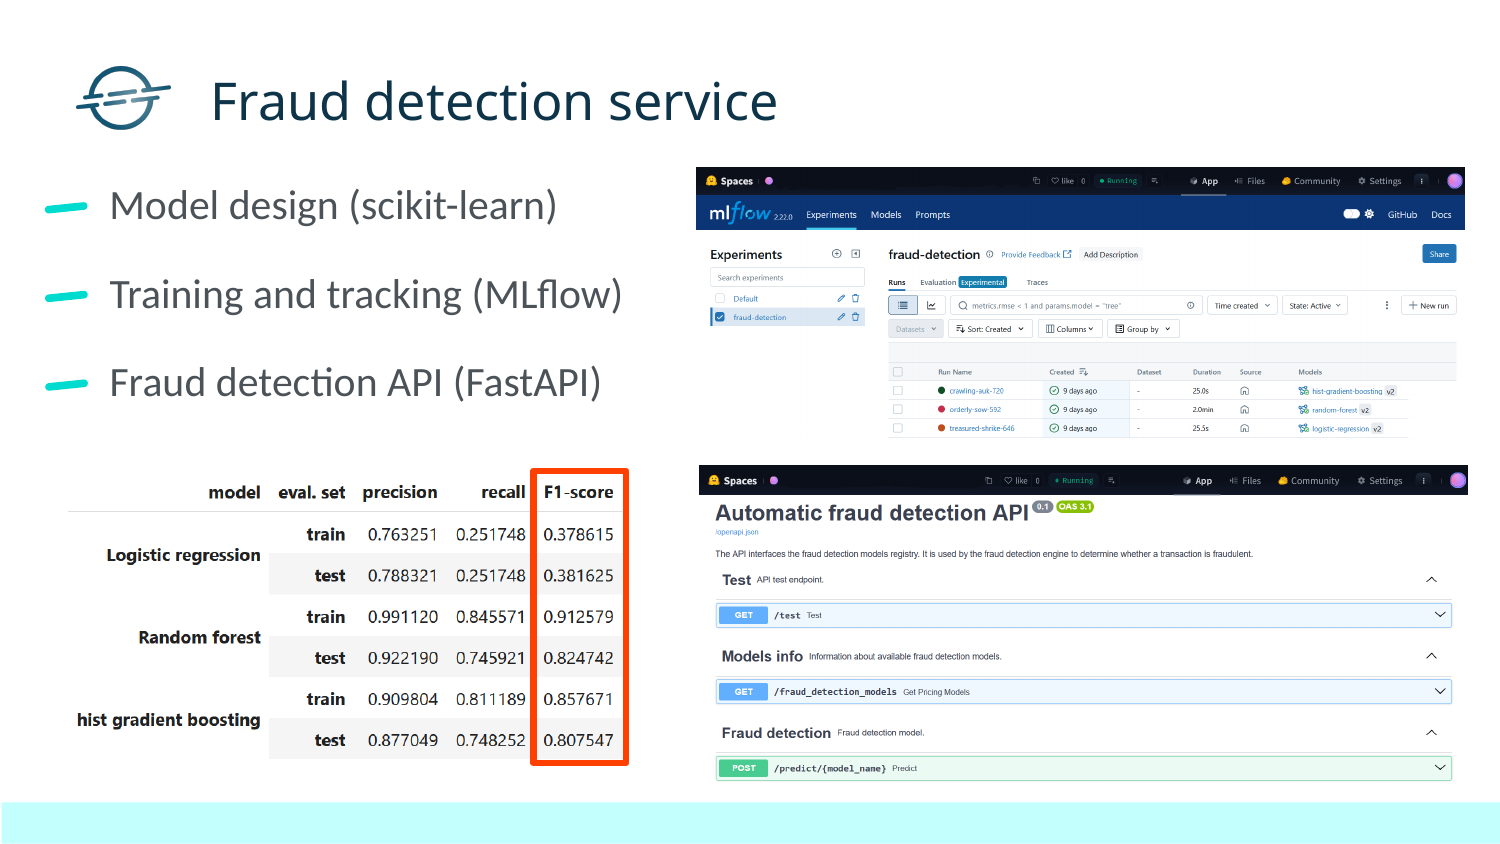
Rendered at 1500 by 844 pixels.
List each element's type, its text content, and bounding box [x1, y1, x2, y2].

picture [76, 66, 171, 130]
title Fraud detection API (FastAPI) [94, 340, 643, 413]
text_box [45, 379, 88, 391]
text_box [1, 802, 1500, 844]
picture [699, 465, 1468, 785]
text_box [45, 290, 88, 303]
title Fraud detection service [195, 53, 1094, 141]
text_box [533, 470, 627, 764]
picture [64, 479, 533, 762]
text_box [44, 202, 88, 214]
title Model design (scikit-learn) [94, 162, 588, 236]
title Training and tracking (MLflow) [94, 251, 643, 324]
picture [696, 167, 1465, 447]
